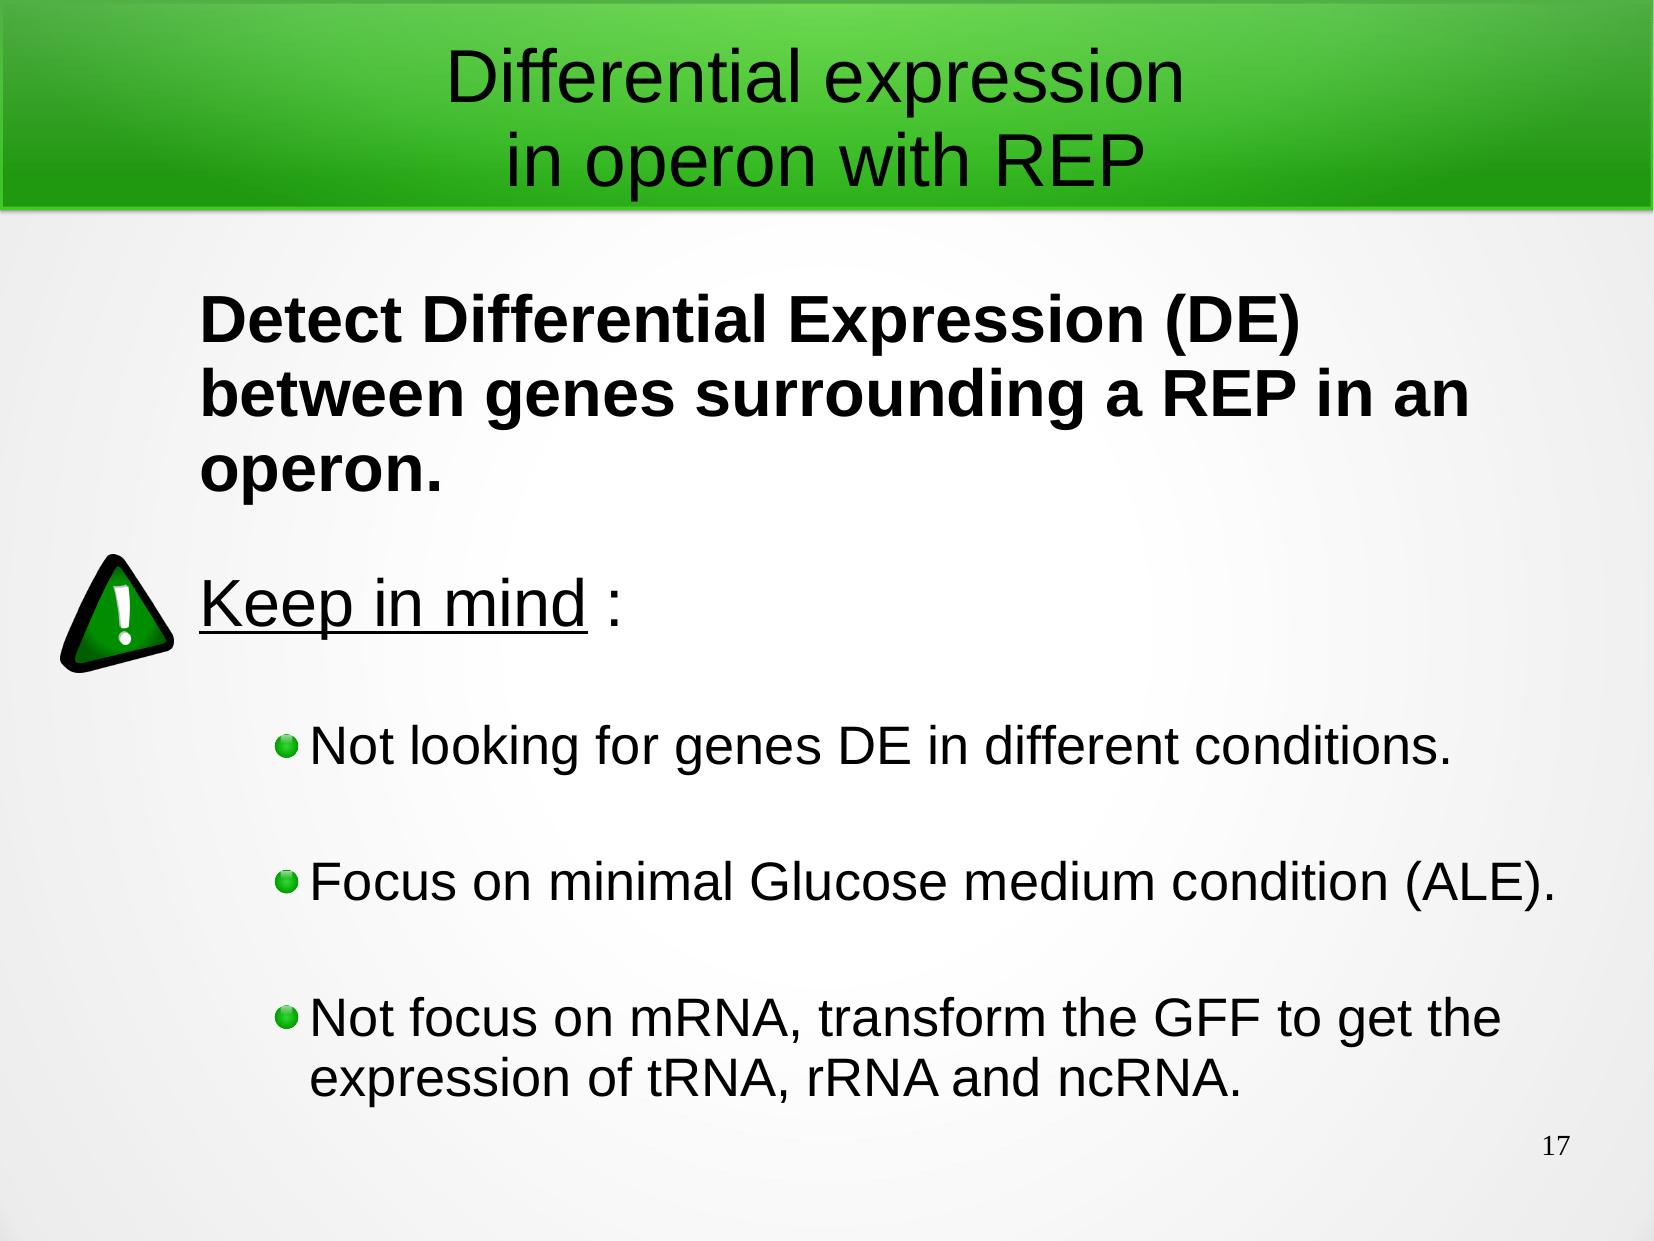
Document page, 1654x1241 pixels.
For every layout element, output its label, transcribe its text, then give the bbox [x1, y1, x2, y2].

title Differential expression in operon with REP [82, 34, 1571, 203]
text_box Detect Differential Expression (DE) between genes surrounding a REP in an operon. Keep in mind : Not looking for genes DE in different conditions. Focus on minimal Glucose medium condition (ALE). Not focus on mRNA, transform the GFF to get the expression of tRNA, rRNA and ncRNA. [184, 274, 1576, 1176]
picture [60, 554, 174, 673]
